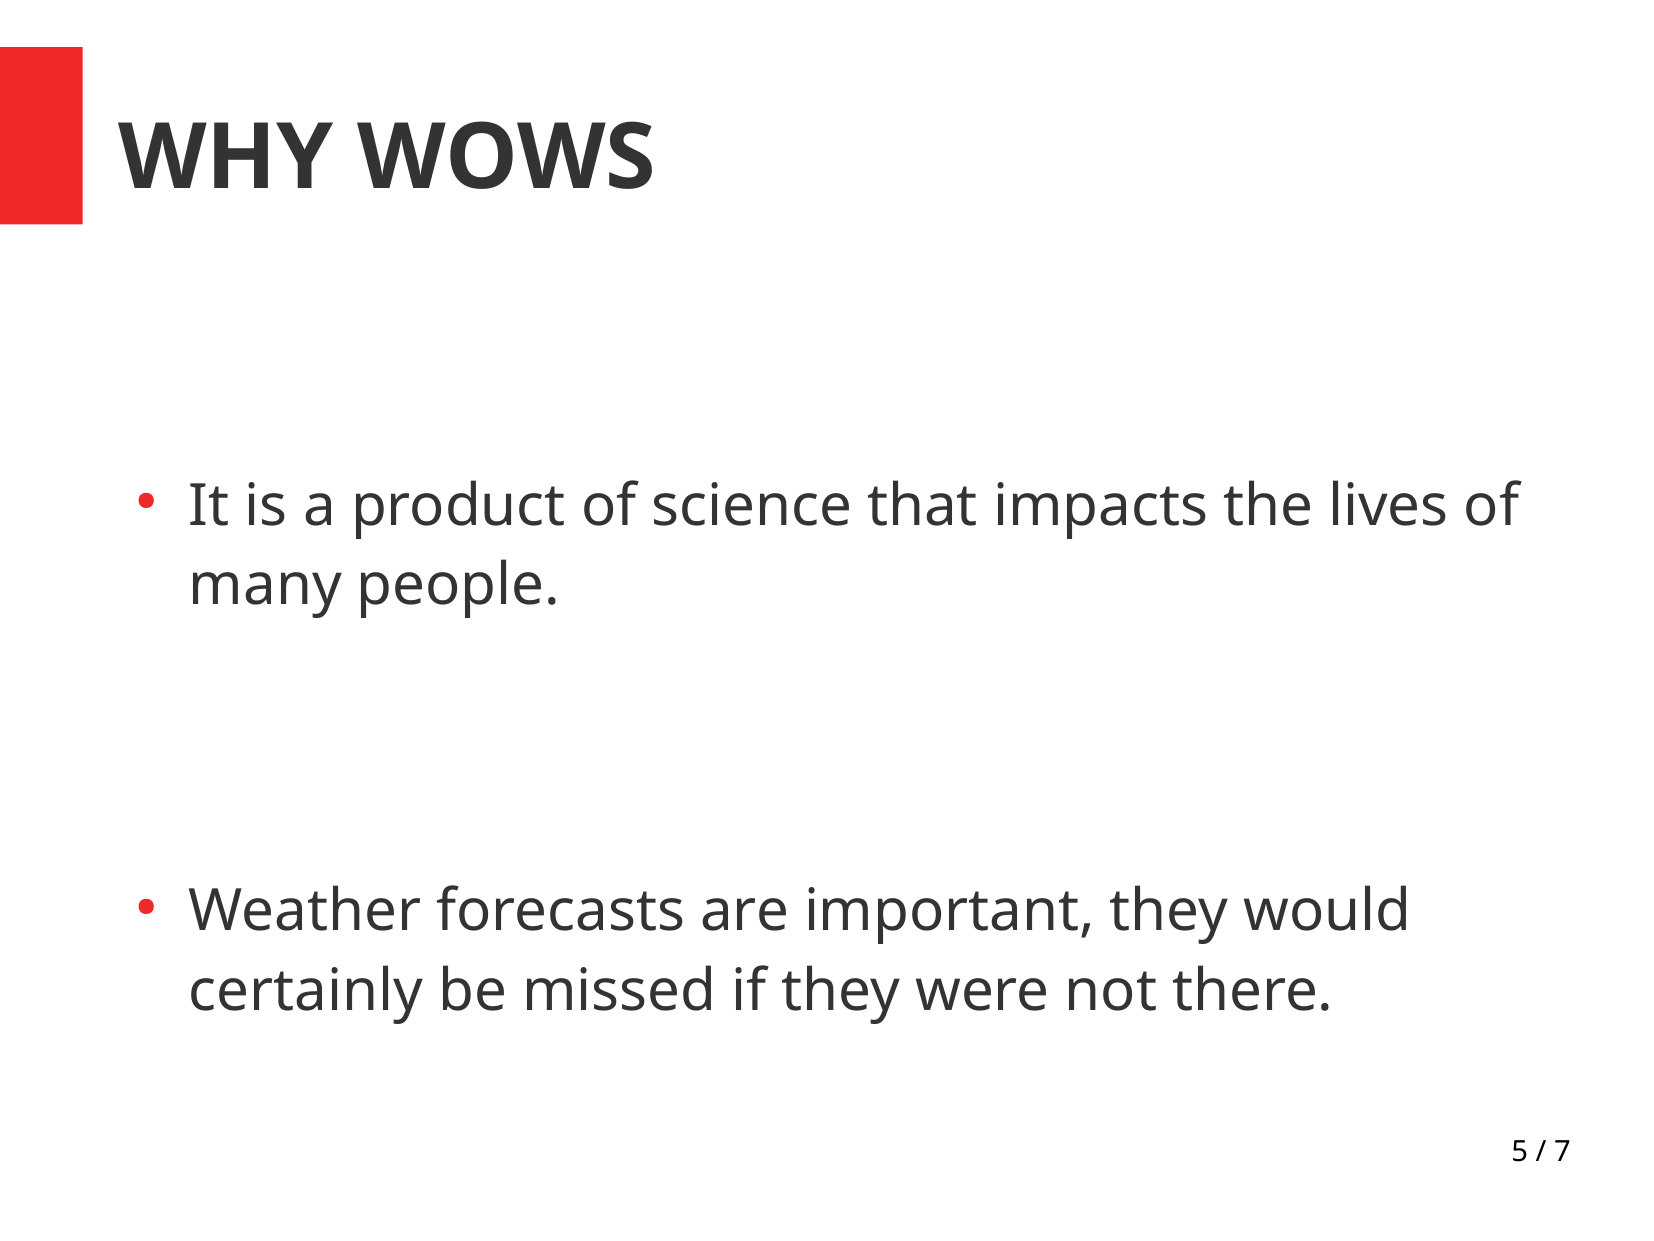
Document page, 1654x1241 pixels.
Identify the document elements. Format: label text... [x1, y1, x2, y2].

title WHY WOWS [118, 49, 1571, 257]
list It is a product of science that impacts the lives of many people. Weather forecasts are important, they would certainly be missed if they were not there. [118, 354, 1536, 1074]
